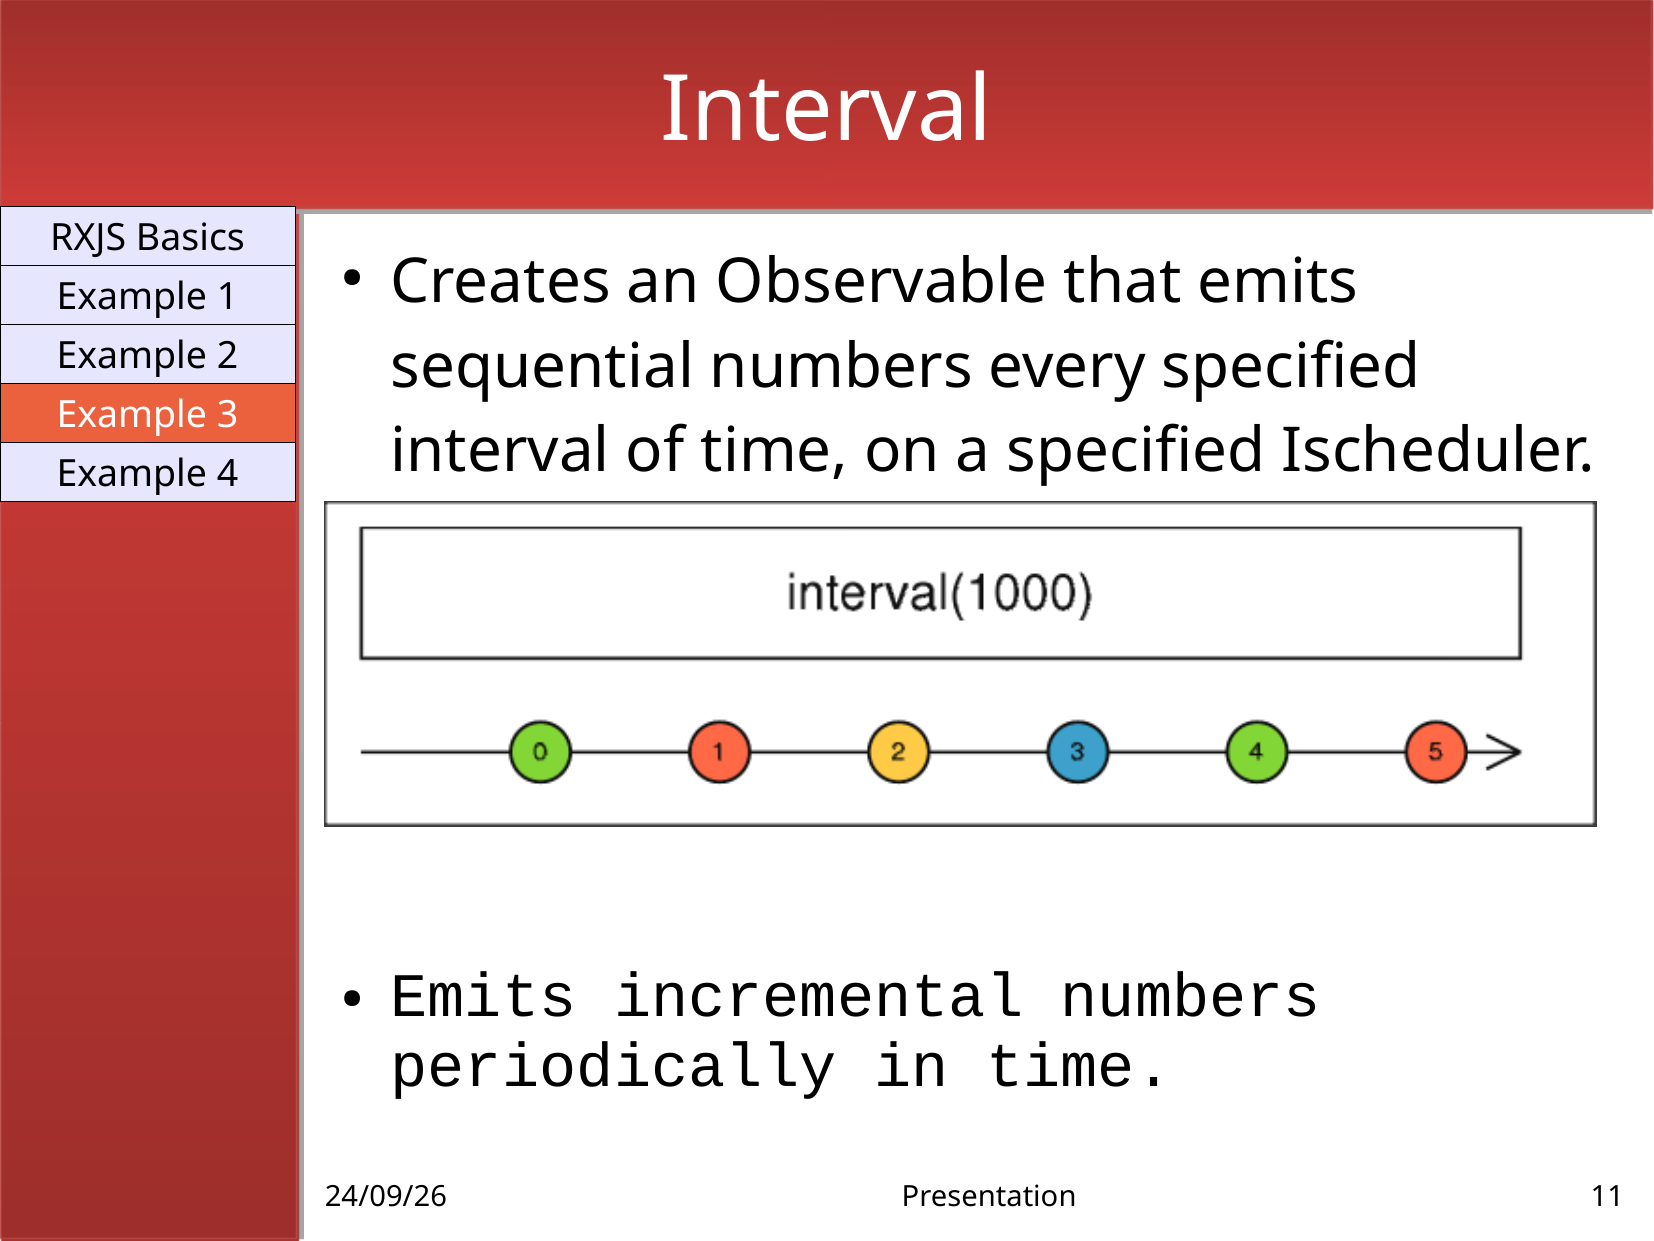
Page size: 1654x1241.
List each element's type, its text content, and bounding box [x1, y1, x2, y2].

list Creates an Observable that emits sequential numbers every specified interval of time, on a specified Ischeduler. Emits incremental numbers periodically in time. [324, 236, 1625, 1123]
text_box Example 2 [0, 324, 296, 384]
text_box RXJS Basics [0, 206, 296, 265]
picture [324, 501, 1597, 827]
text_box Example 4 [0, 442, 296, 502]
text_box Example 3 [0, 384, 296, 442]
picture [0, 0, 1654, 1241]
title Interval [29, 31, 1625, 178]
text_box Example 1 [0, 265, 296, 324]
